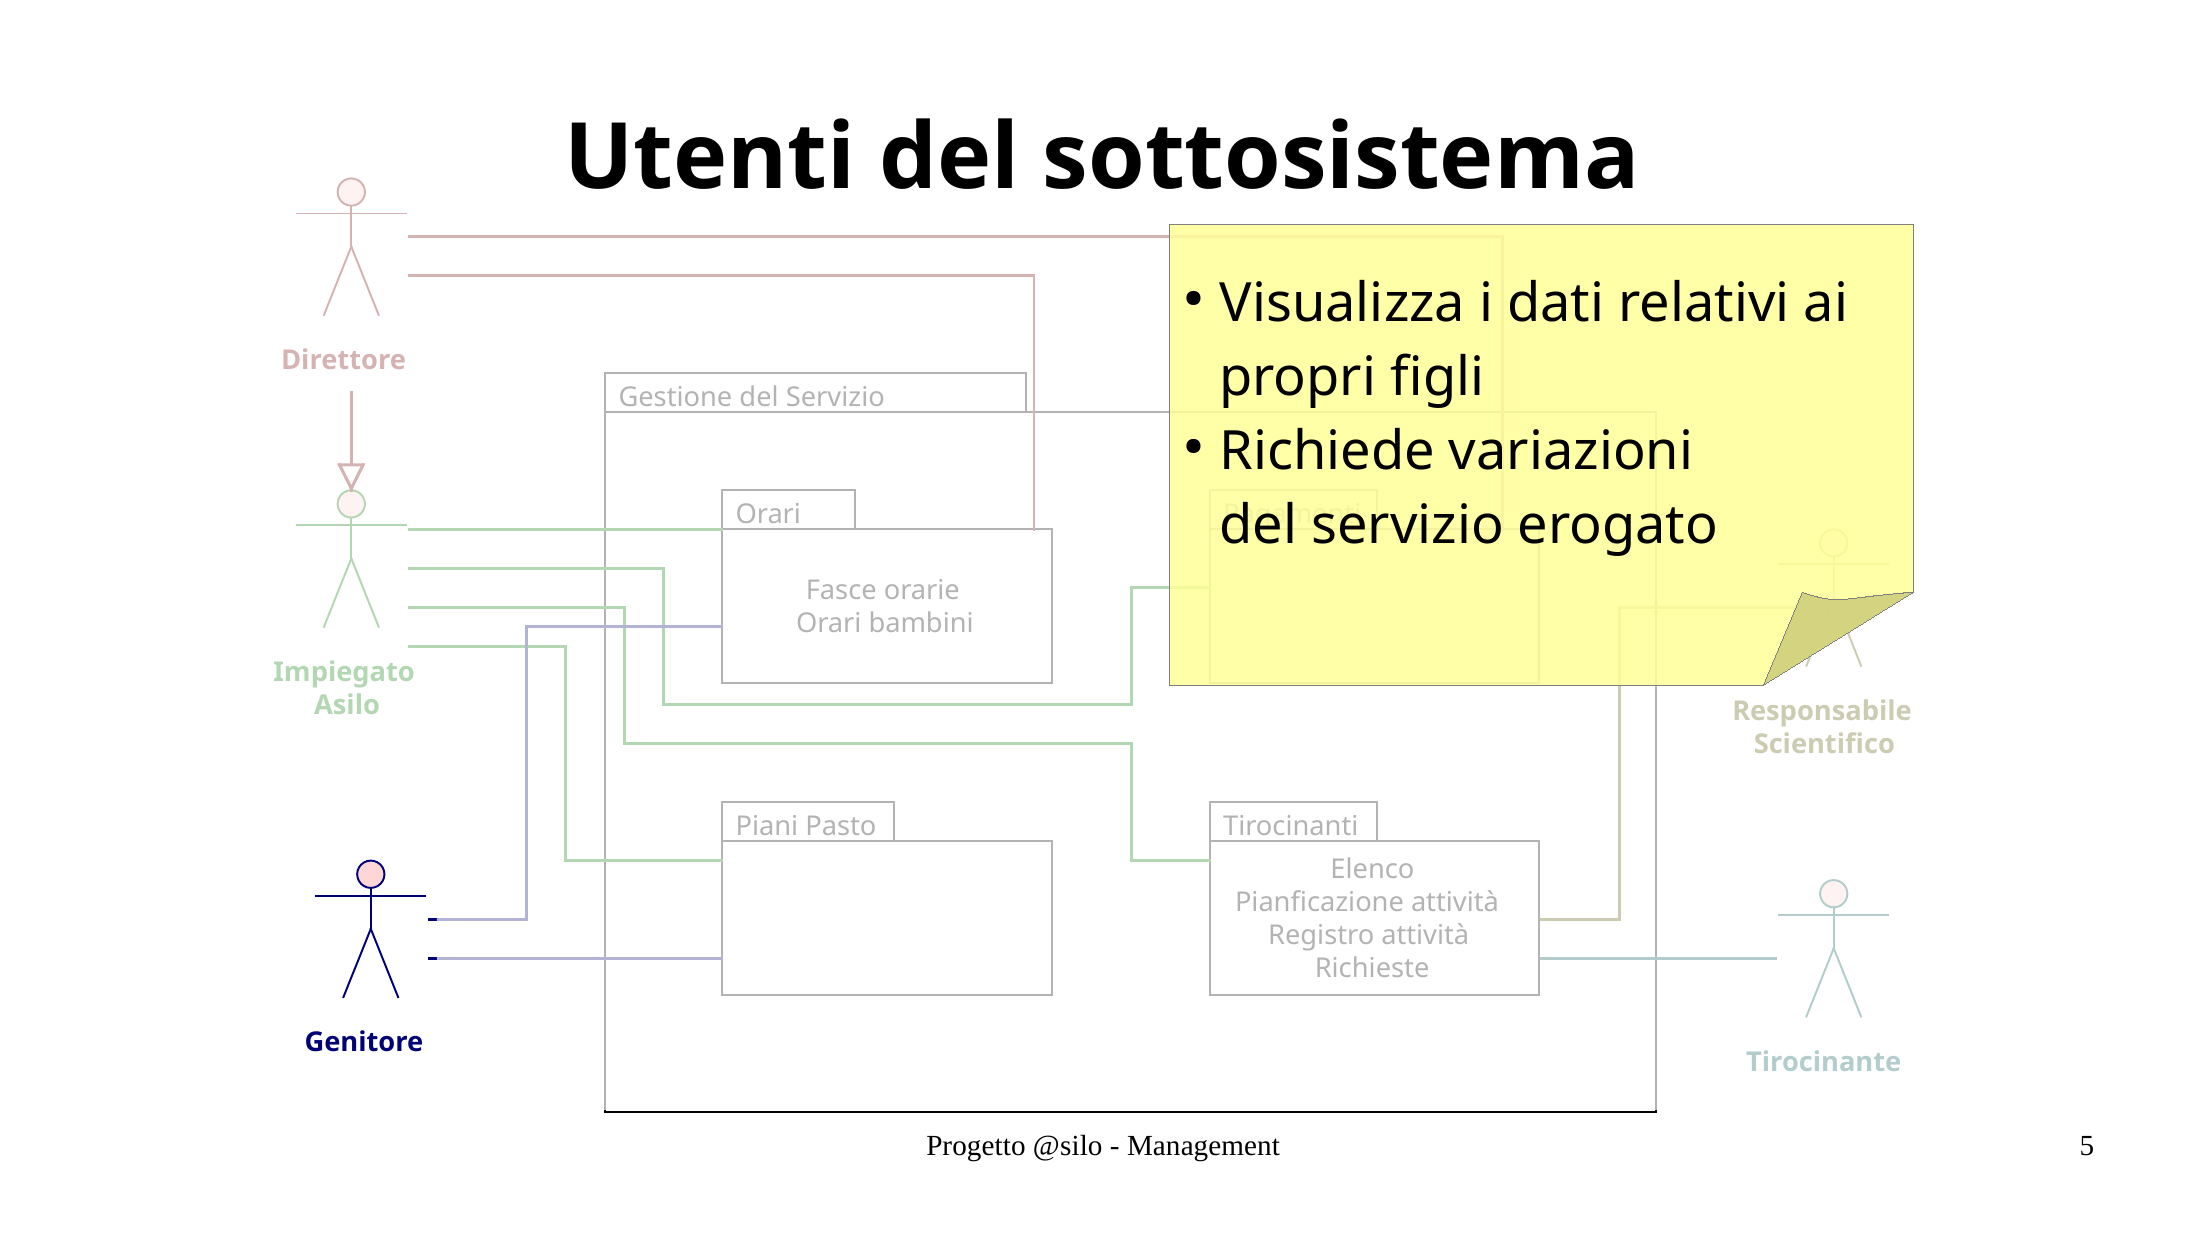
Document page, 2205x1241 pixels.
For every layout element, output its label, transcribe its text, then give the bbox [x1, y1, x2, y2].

text_box Visualizza i dati relativi ai propri figli Richiede variazioni del servizio erogato [1169, 257, 1914, 686]
picture [213, 257, 1991, 1193]
title Utenti del sottosistema [110, 49, 2095, 257]
text_box [259, 257, 1937, 1111]
